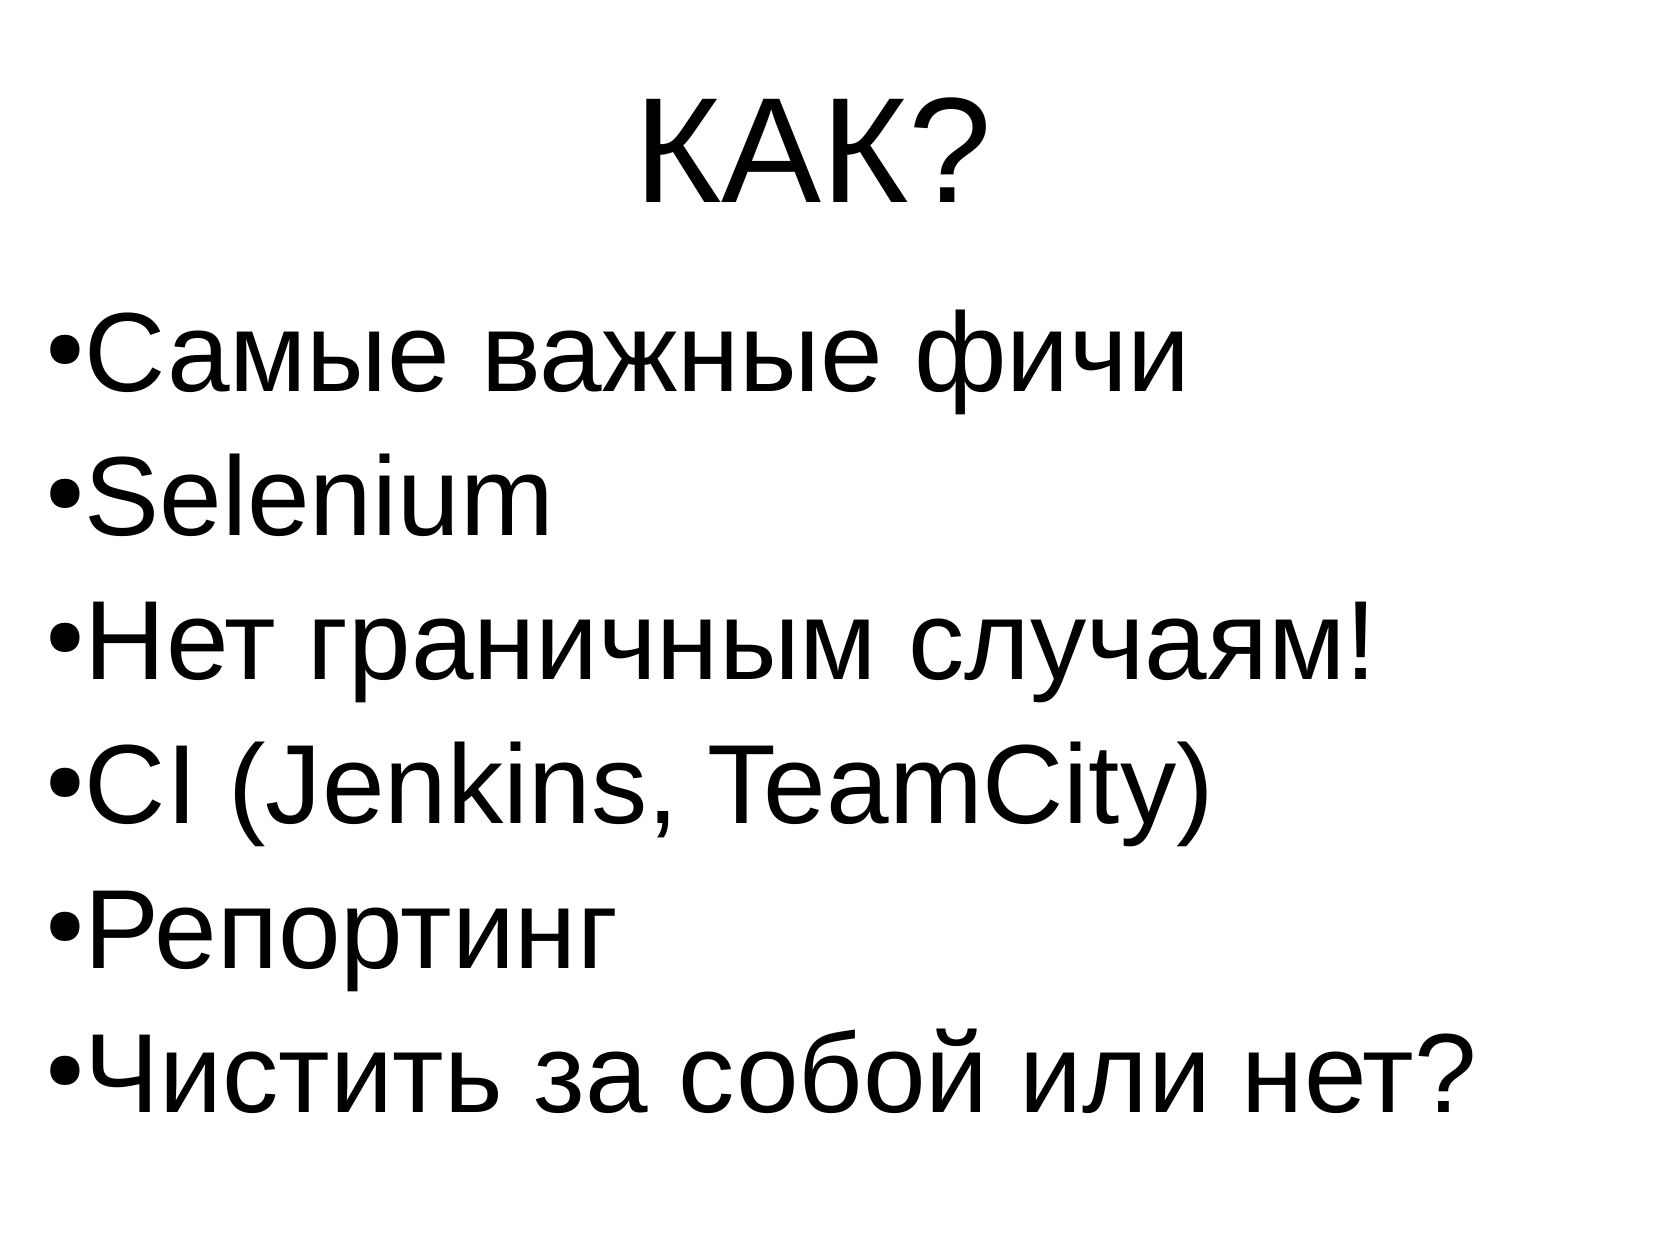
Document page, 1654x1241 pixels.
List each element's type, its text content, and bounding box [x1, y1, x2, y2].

title КАК? [121, 67, 1505, 263]
text_box Самые важные фичи Selenium Нет граничным случаям! CI (Jenkins, TeamCity) Репортинг Чистить за собой или нет? [30, 263, 1636, 1241]
